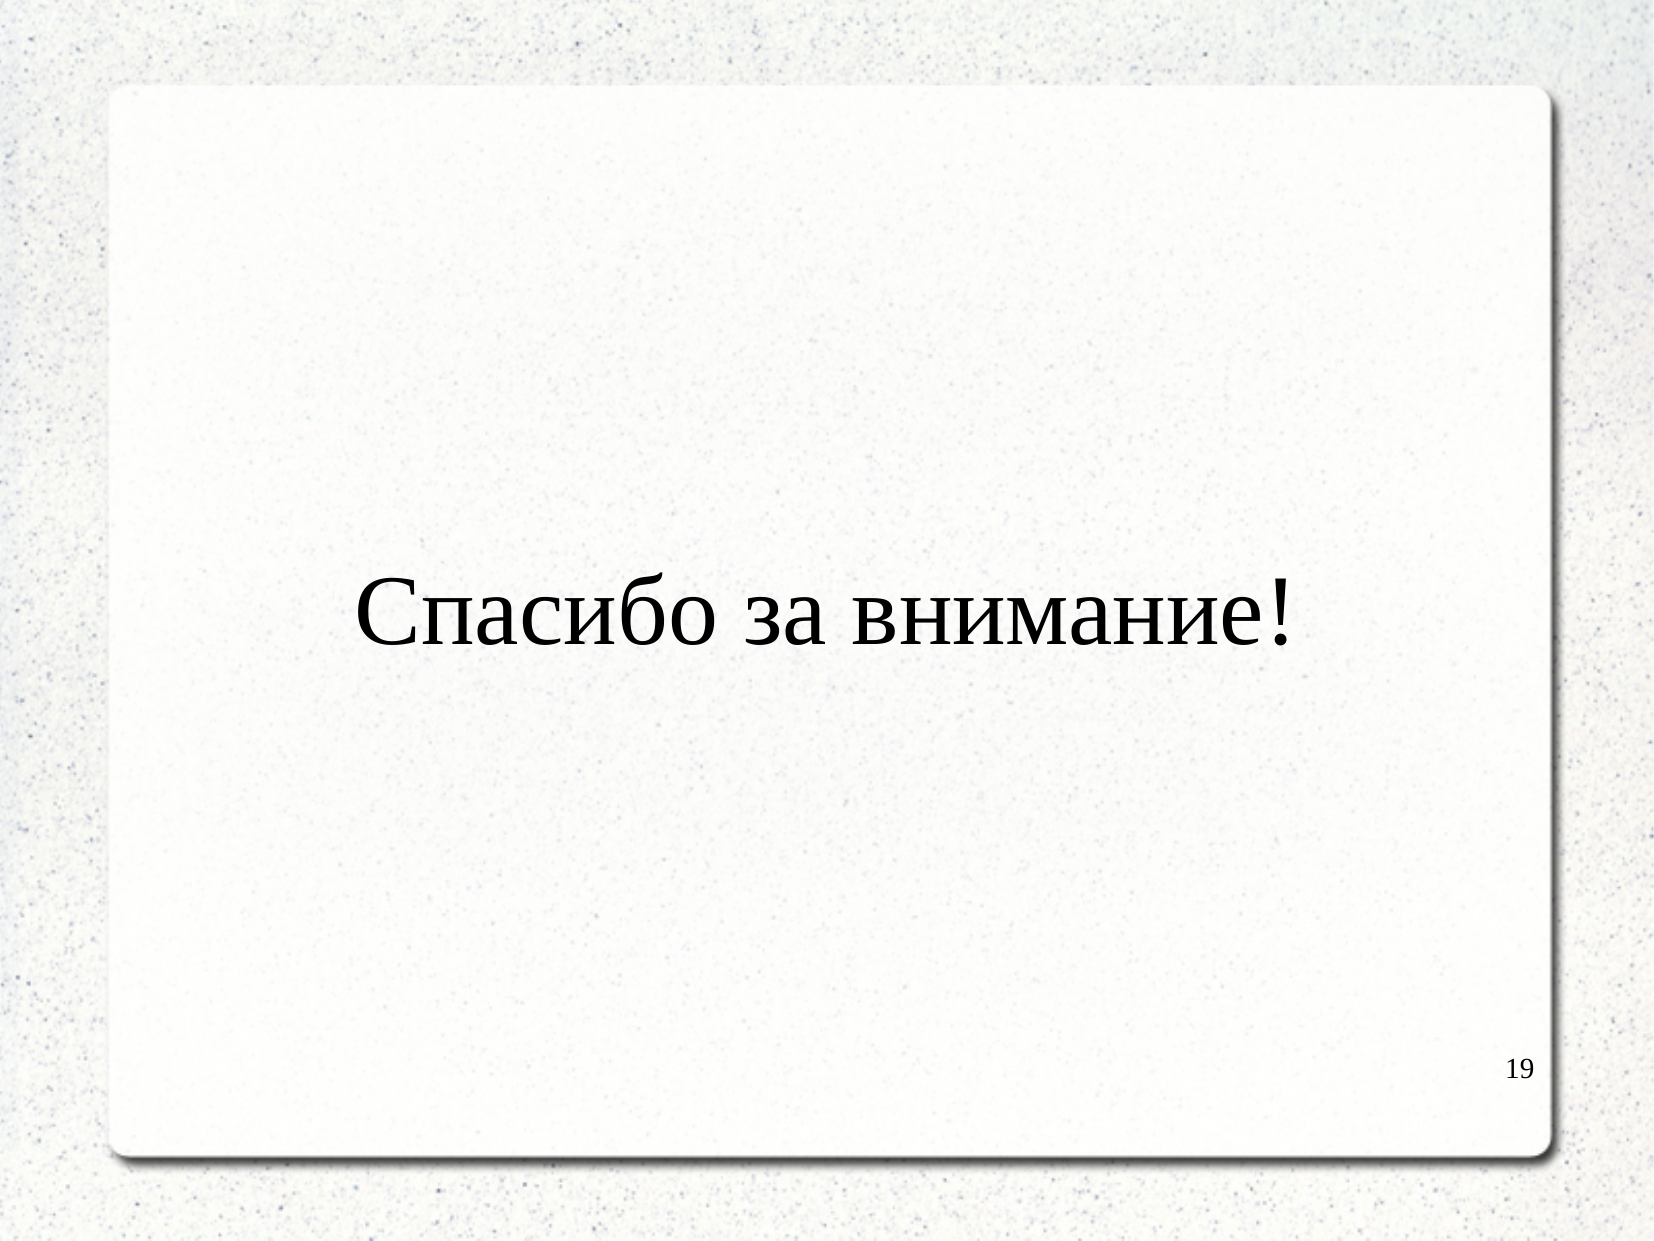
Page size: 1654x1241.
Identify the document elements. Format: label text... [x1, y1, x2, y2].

picture [0, 0, 1654, 1241]
list Спасибо за внимание! [147, 336, 1506, 1056]
